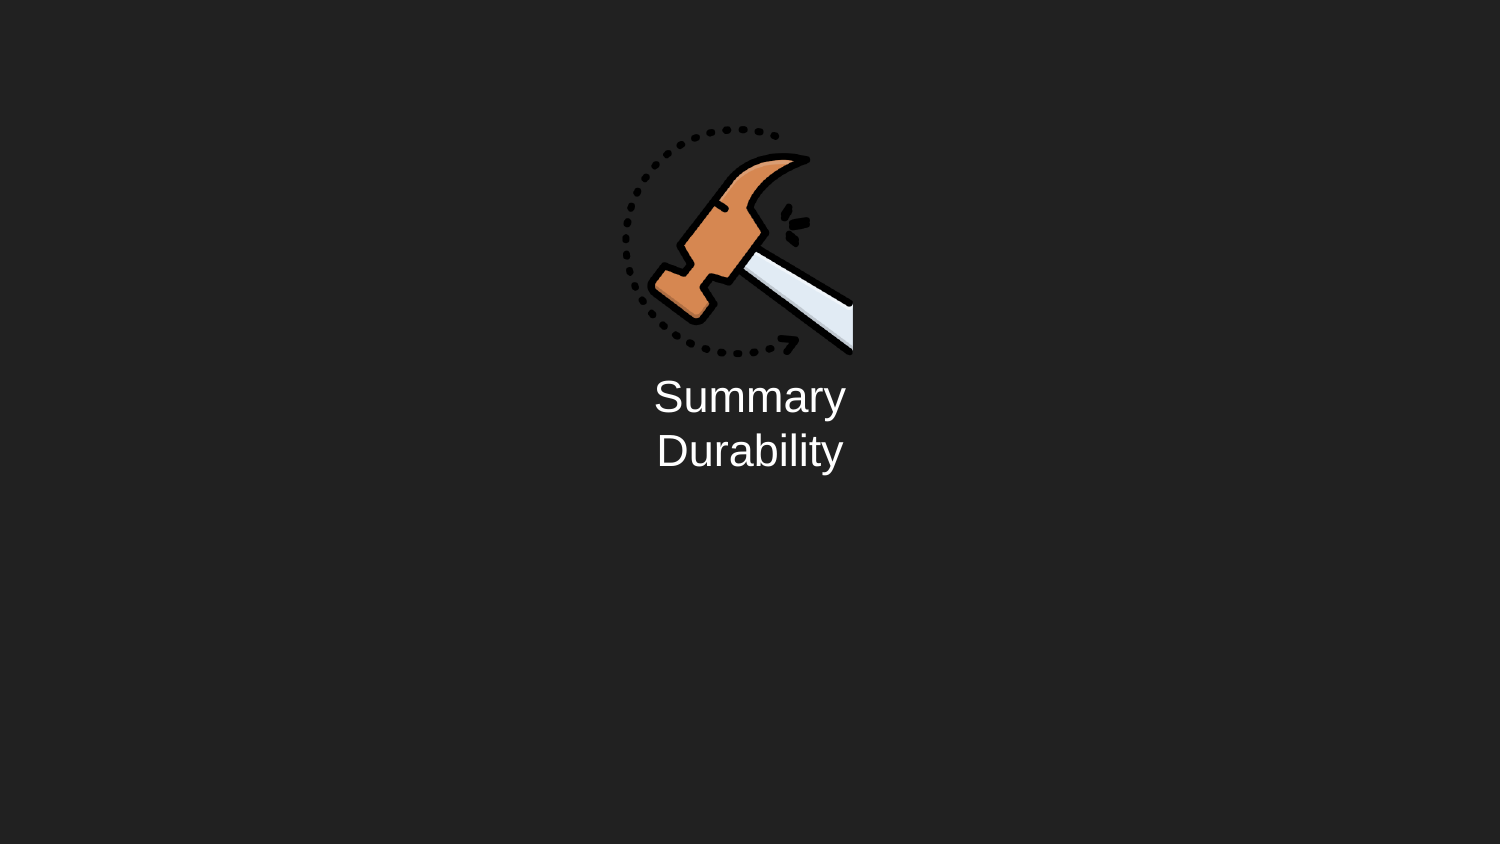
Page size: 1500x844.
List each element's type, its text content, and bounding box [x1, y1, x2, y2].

picture [512, 119, 963, 373]
title Summary Durability [51, 352, 1449, 491]
